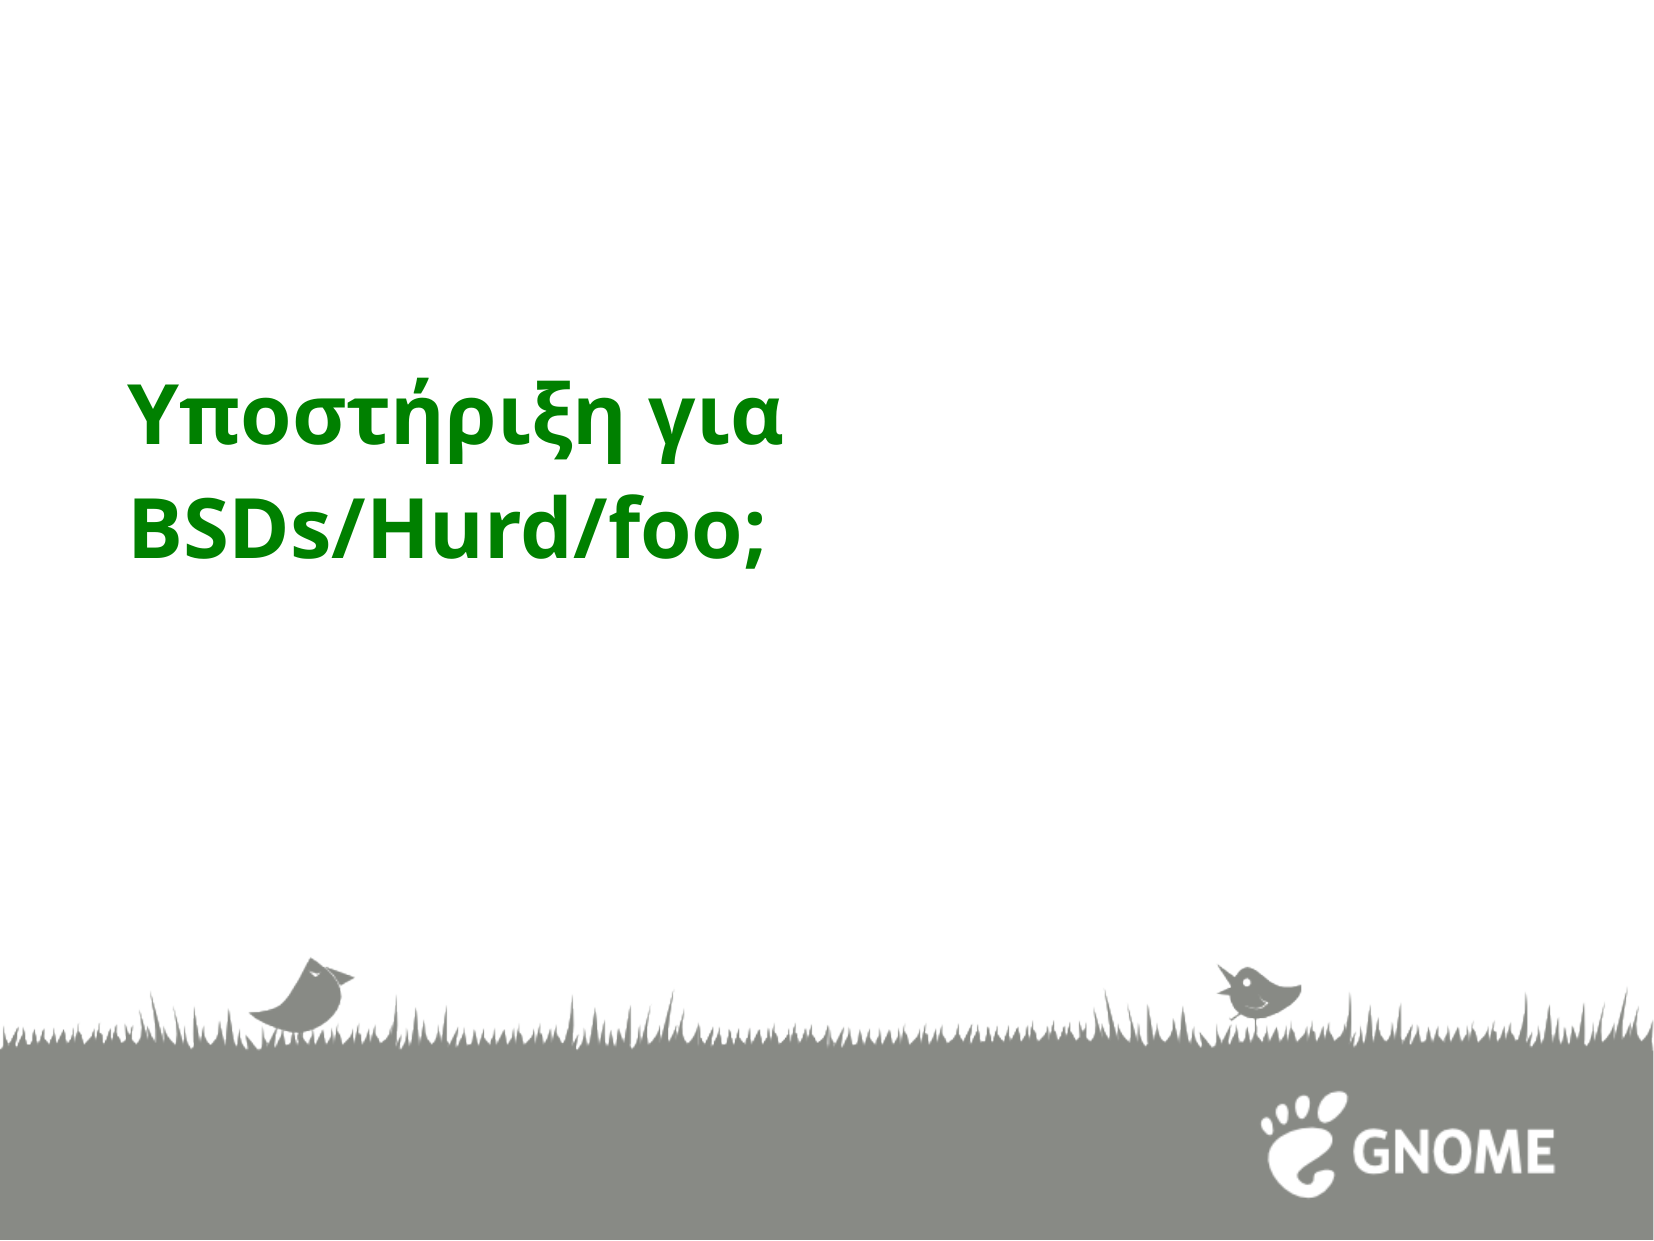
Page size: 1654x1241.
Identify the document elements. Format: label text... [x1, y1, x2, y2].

text_box Υποστήριξη για BSDs/Hurd/foo; [112, 348, 1276, 587]
picture [0, 0, 1654, 1241]
